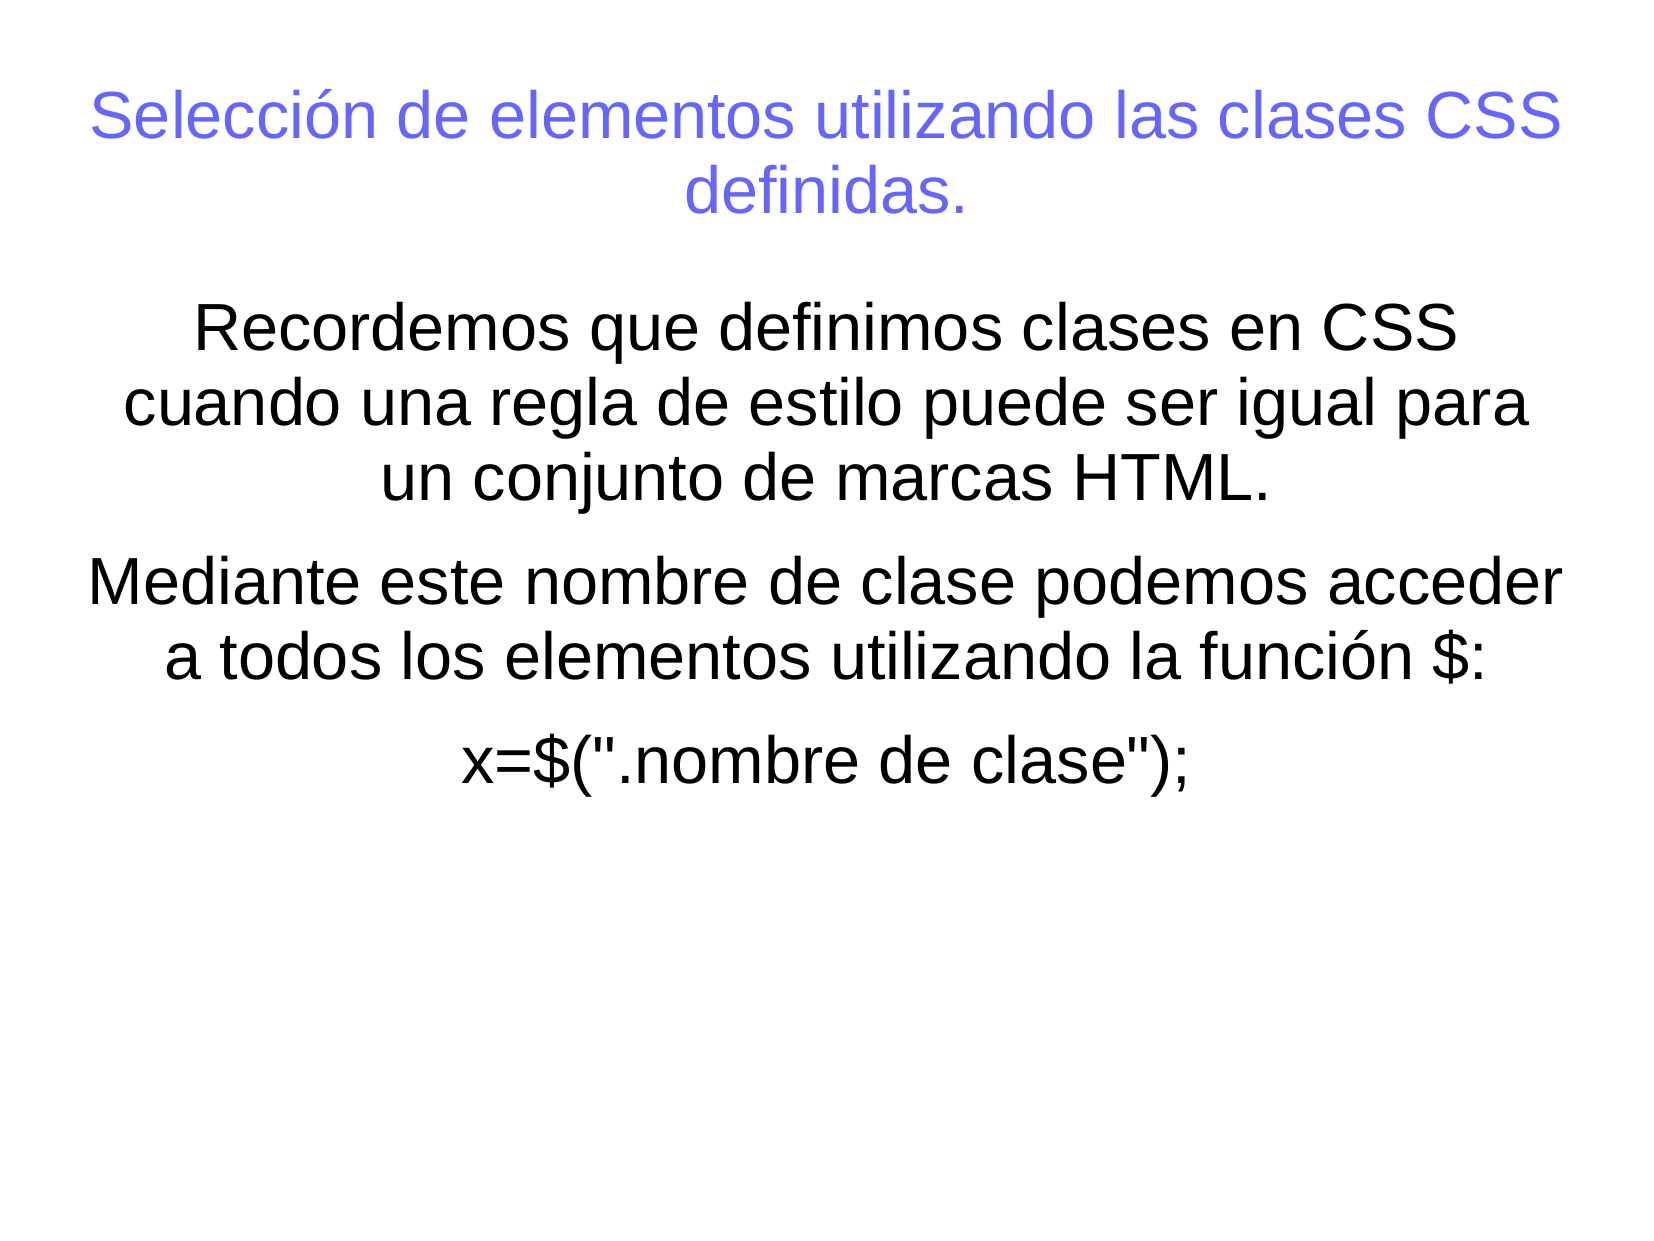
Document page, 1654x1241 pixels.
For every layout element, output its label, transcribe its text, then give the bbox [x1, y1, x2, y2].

list Recordemos que definimos clases en CSS cuando una regla de estilo puede ser igual para un conjunto de marcas HTML. Mediante este nombre de clase podemos acceder a todos los elementos utilizando la función $: x=$(".nombre de clase"); [82, 290, 1571, 1010]
title Selección de elementos utilizando las clases CSS definidas. [82, 49, 1571, 257]
